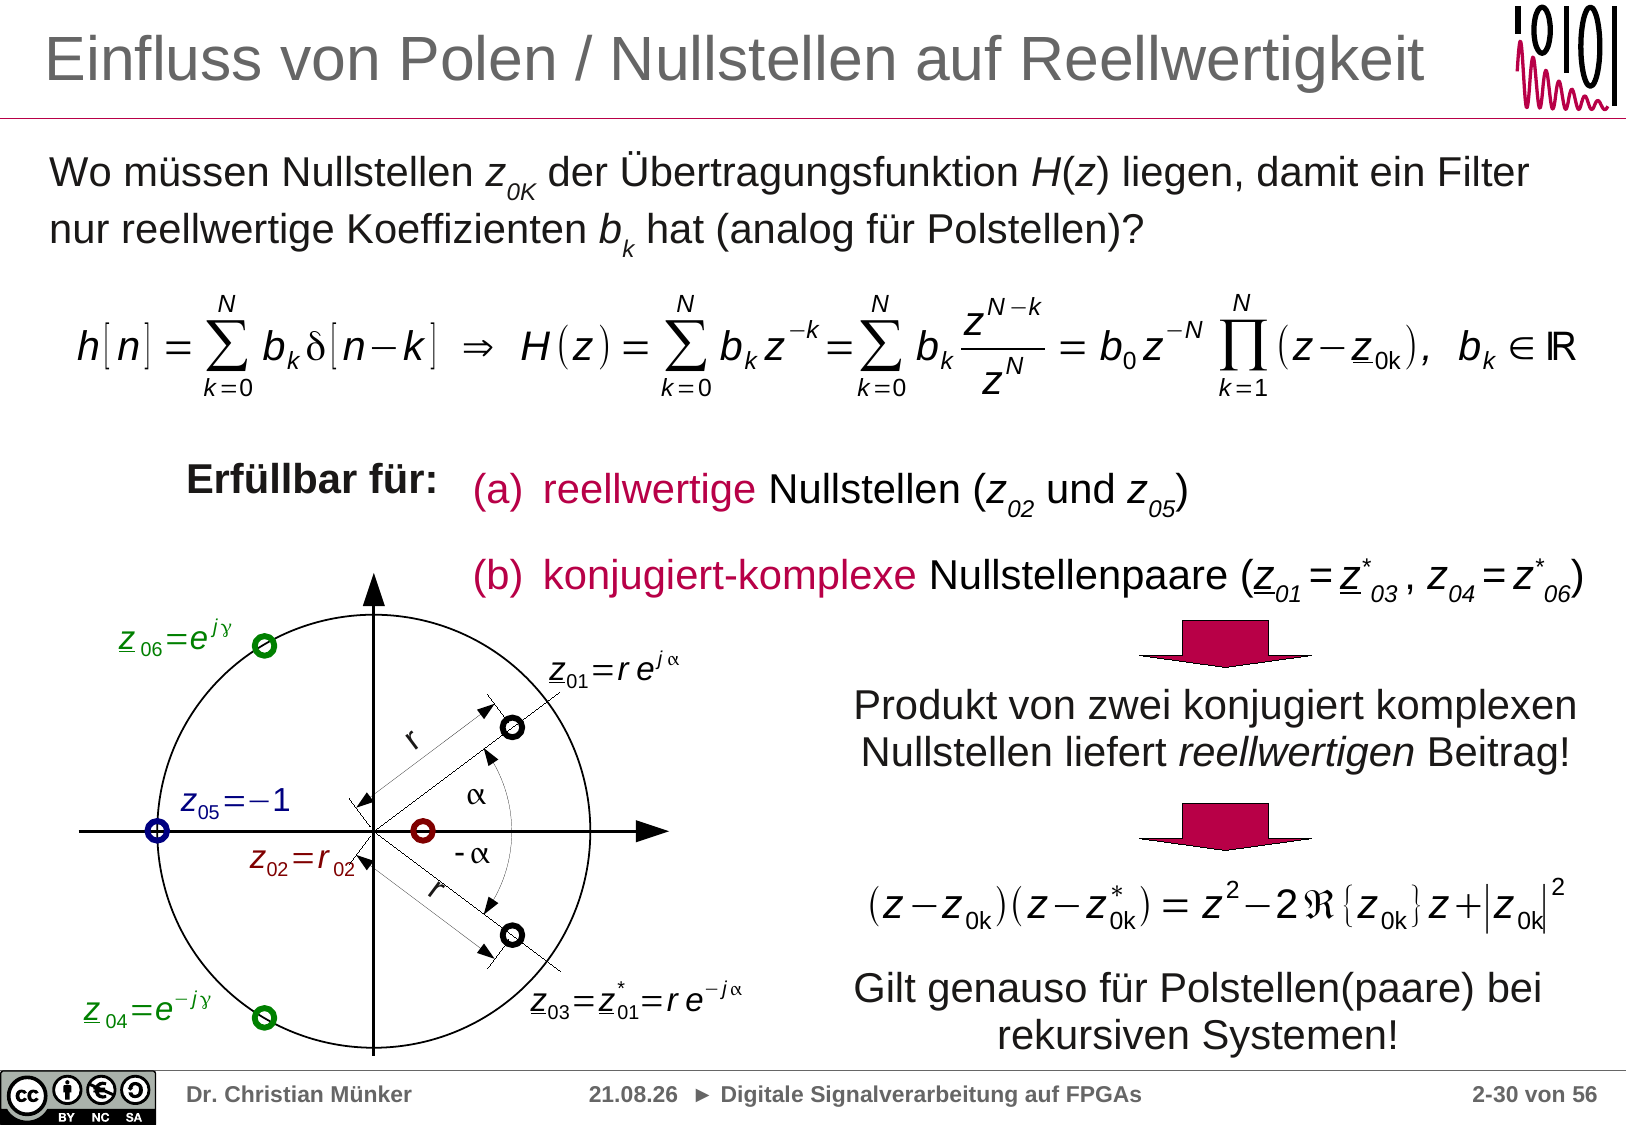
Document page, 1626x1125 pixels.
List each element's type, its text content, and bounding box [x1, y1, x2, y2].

text_box [1139, 803, 1312, 851]
text_box Wo müssen Nullstellen z0K der Übertragungsfunktion H(z) liegen, damit ein Filter nur reellwertige Koeffizienten bk hat (analog für Polstellen)? [34, 141, 1595, 296]
chart [111, 614, 240, 662]
chart [242, 838, 361, 881]
chart [541, 646, 685, 694]
chart [447, 833, 496, 871]
text_box Erfüllbar für: [171, 448, 485, 525]
chart [173, 781, 297, 824]
text_box Produkt von zwei konjugiert komplexen Nullstellen liefert reellwertigen Beitrag! [838, 674, 1613, 798]
chart [861, 874, 1571, 935]
chart [76, 986, 219, 1034]
picture [1536, 0, 1624, 113]
title Einfluss von Polen / Nullstellen auf Reellwertigkeit [44, 0, 1536, 129]
chart [522, 976, 749, 1024]
text_box [1139, 620, 1312, 668]
list reellwertige Nullstellen (z02 und z05) konjugiert-komplexe Nullstellenpaare (z01 = z*03 , z04 = z*06) [472, 454, 1626, 603]
chart [459, 774, 493, 812]
text_box Gilt genauso für Polstellen(paare) bei rekursiven Systemen! [838, 957, 1613, 1069]
chart [70, 289, 1585, 404]
